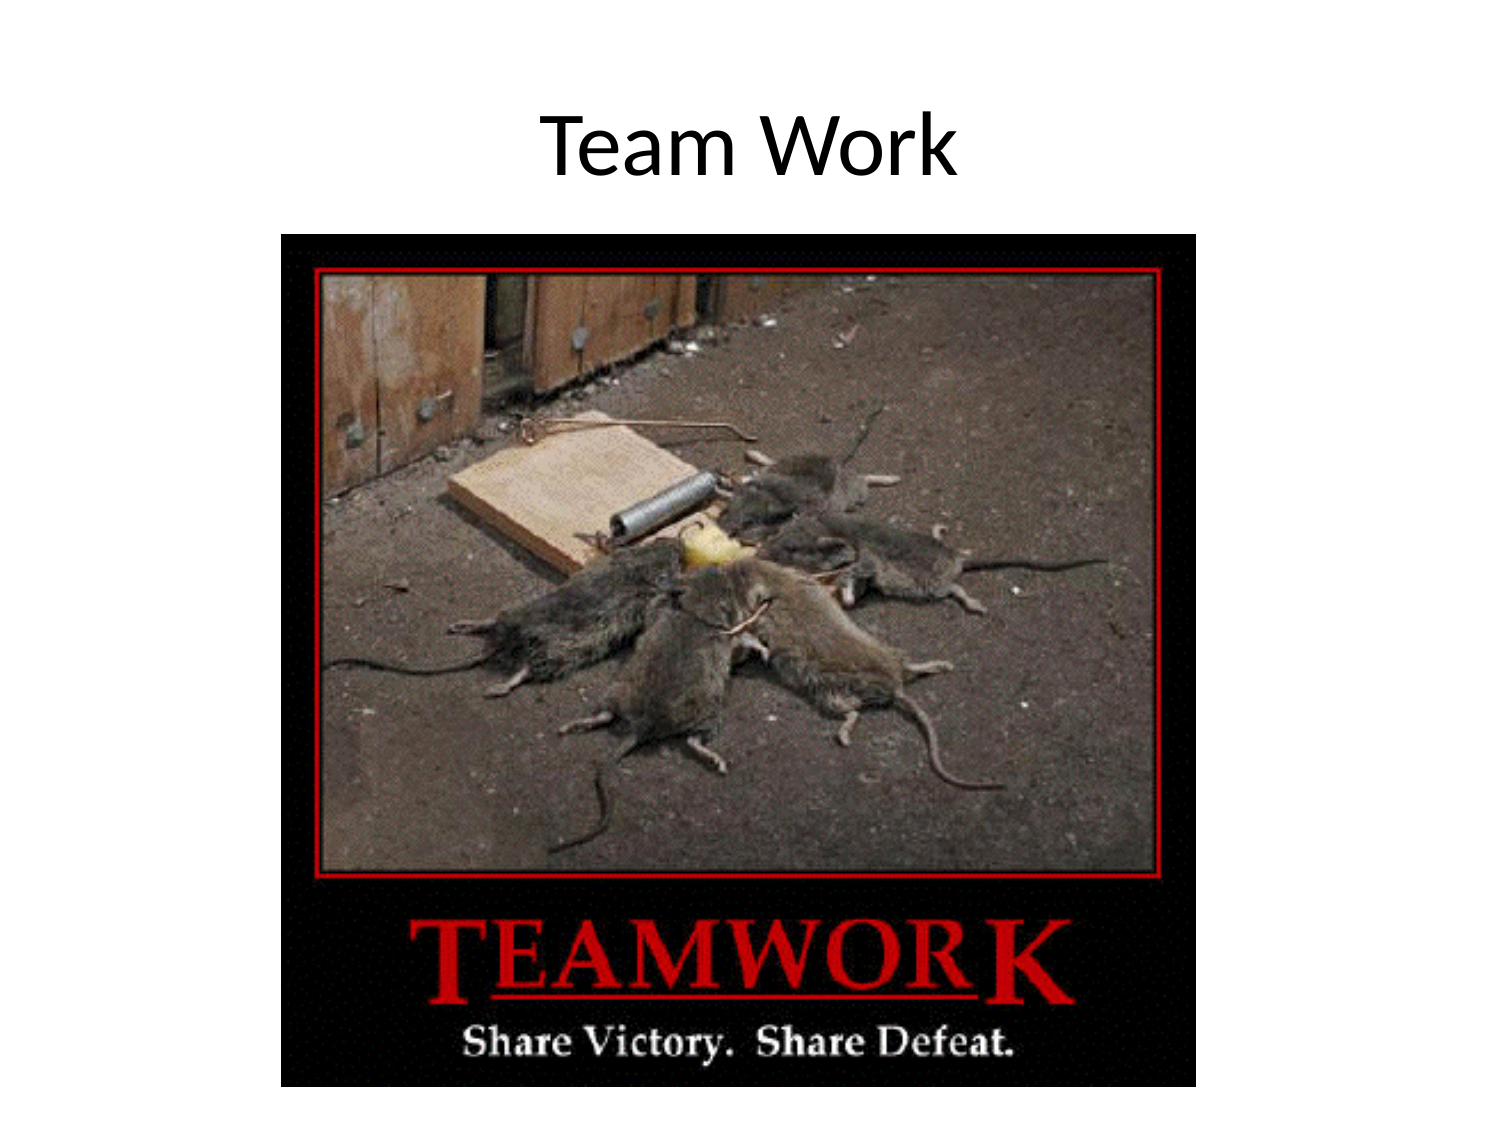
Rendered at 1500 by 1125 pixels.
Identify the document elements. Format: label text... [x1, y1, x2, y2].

picture [281, 234, 1196, 1087]
title Team Work [75, 45, 1426, 233]
